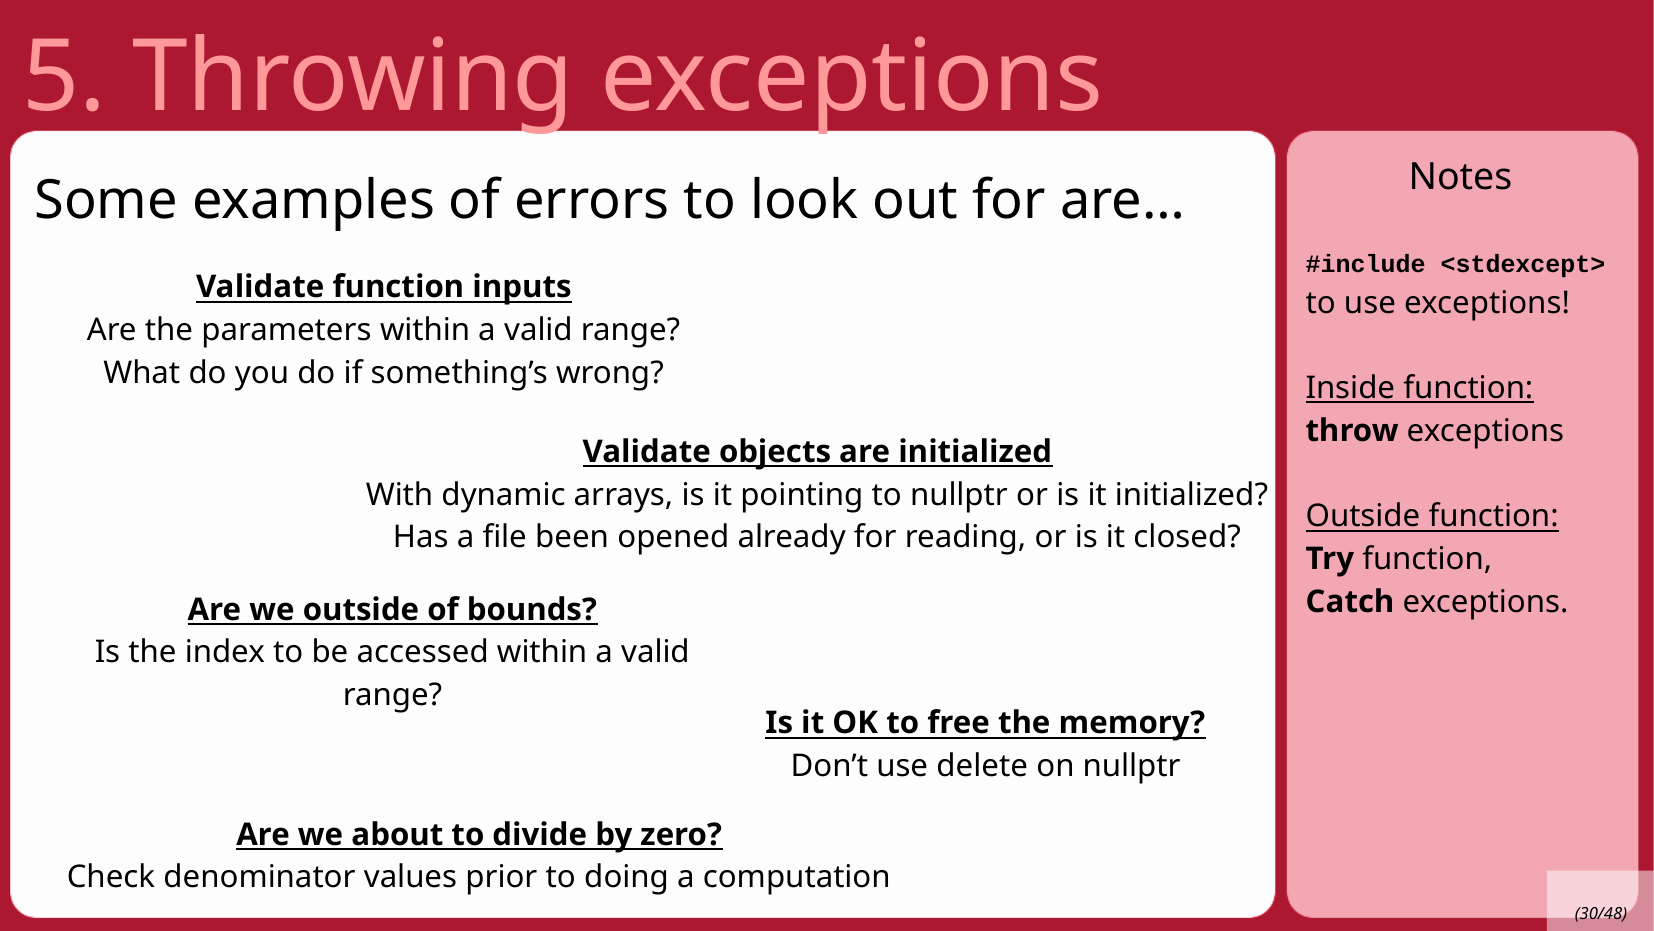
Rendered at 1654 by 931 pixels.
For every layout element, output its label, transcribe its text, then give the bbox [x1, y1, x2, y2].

text_box Validate function inputs Are the parameters within a valid range? What do you do if something’s wrong? [63, 260, 705, 397]
text_box Validate objects are initialized With dynamic arrays, is it pointing to nullptr or is it initialized? Has a file been opened already for reading, or is it closed? [362, 428, 1273, 541]
text_box Notes #include <stdexcept> to use exceptions! Inside function: throw exceptions Outside function: Try function, Catch exceptions. [1290, 141, 1631, 552]
picture [0, 0, 1654, 931]
text_box Some examples of errors to look out for are… [34, 160, 1247, 222]
text_box Are we about to divide by zero? Check denominator values prior to doing a computation [58, 811, 901, 902]
text_box Are we outside of bounds? Is the index to be accessed within a valid range? [41, 586, 745, 681]
text_box Is it OK to free the memory? Don’t use delete on nullptr [726, 700, 1245, 795]
text_box (<number>/48) [1546, 877, 1654, 931]
title 5. Throwing exceptions [22, 7, 1511, 136]
